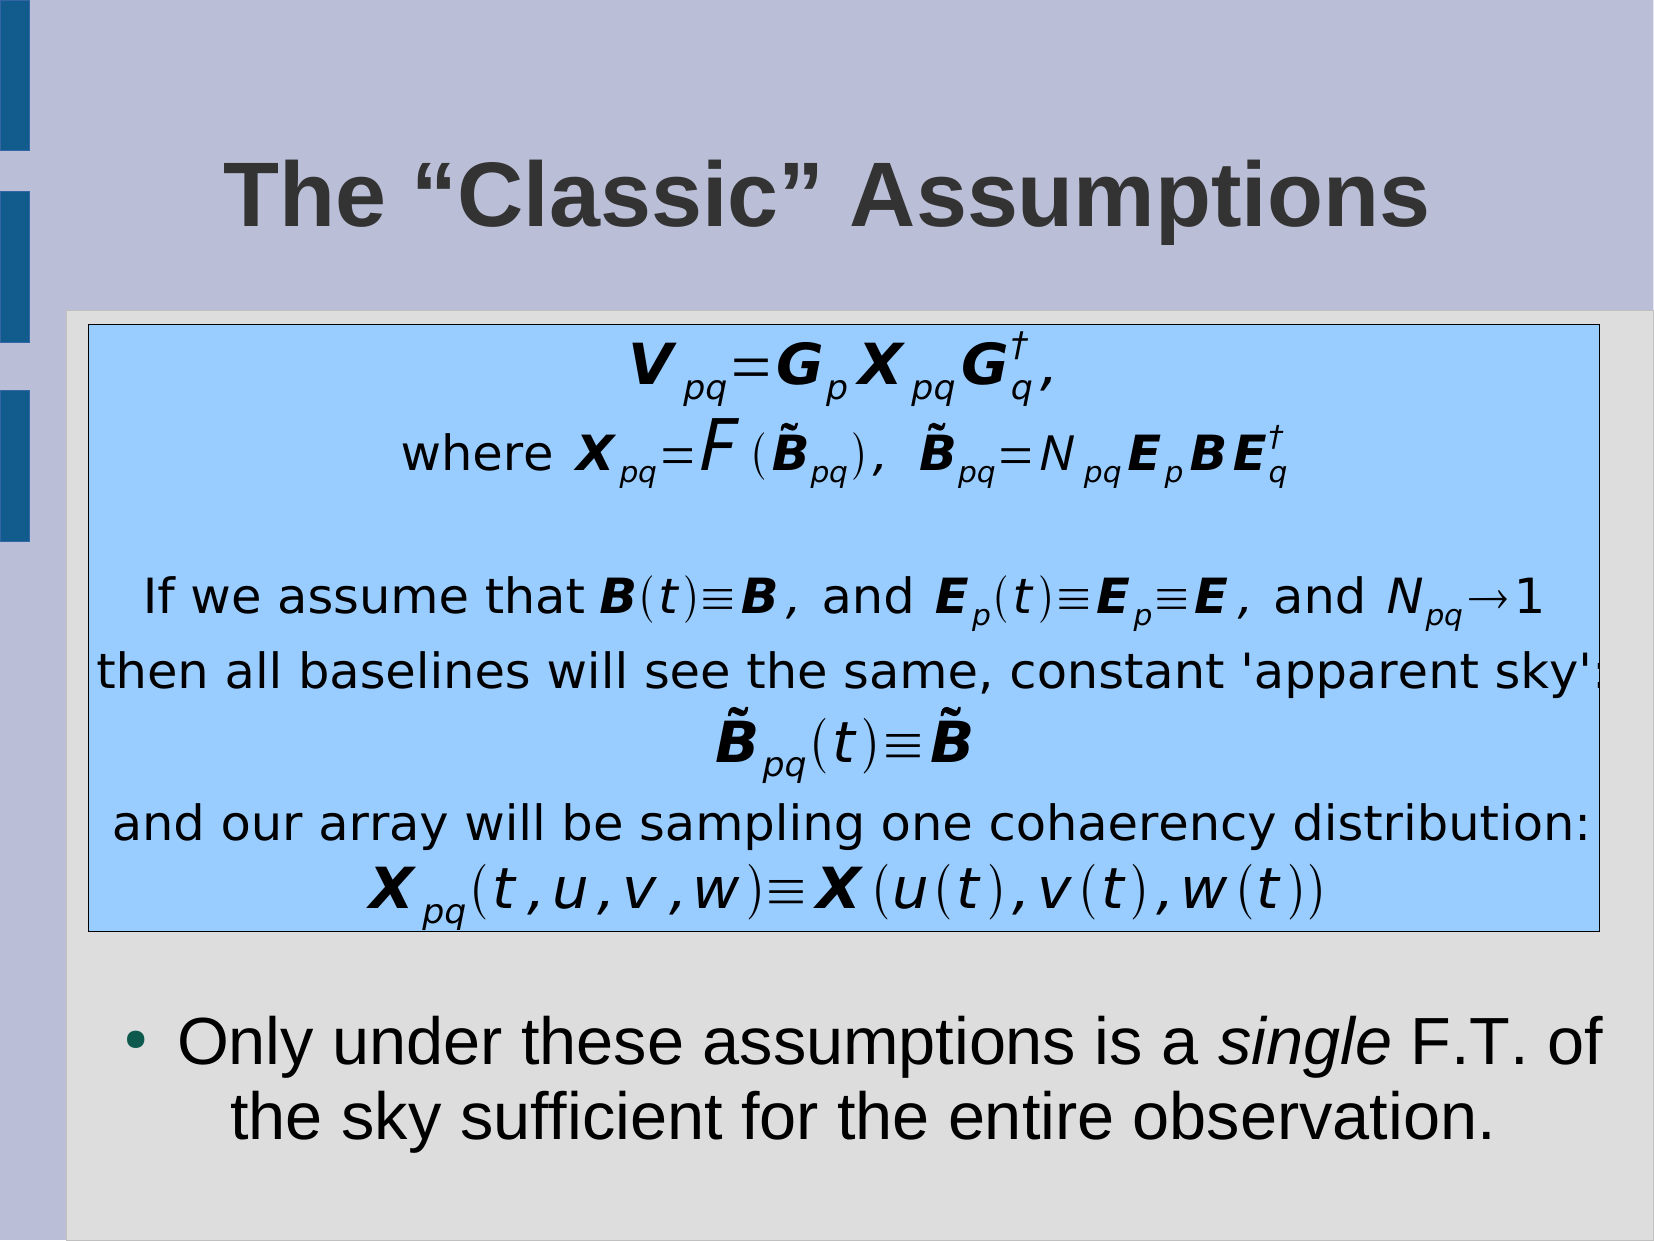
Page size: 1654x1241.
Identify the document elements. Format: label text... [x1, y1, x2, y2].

list Only under these assumptions is a single F.T. of the sky sufficient for the entire observation. [88, 1003, 1625, 1211]
chart [88, 324, 1600, 932]
title The “Classic” Assumptions [121, 91, 1534, 299]
